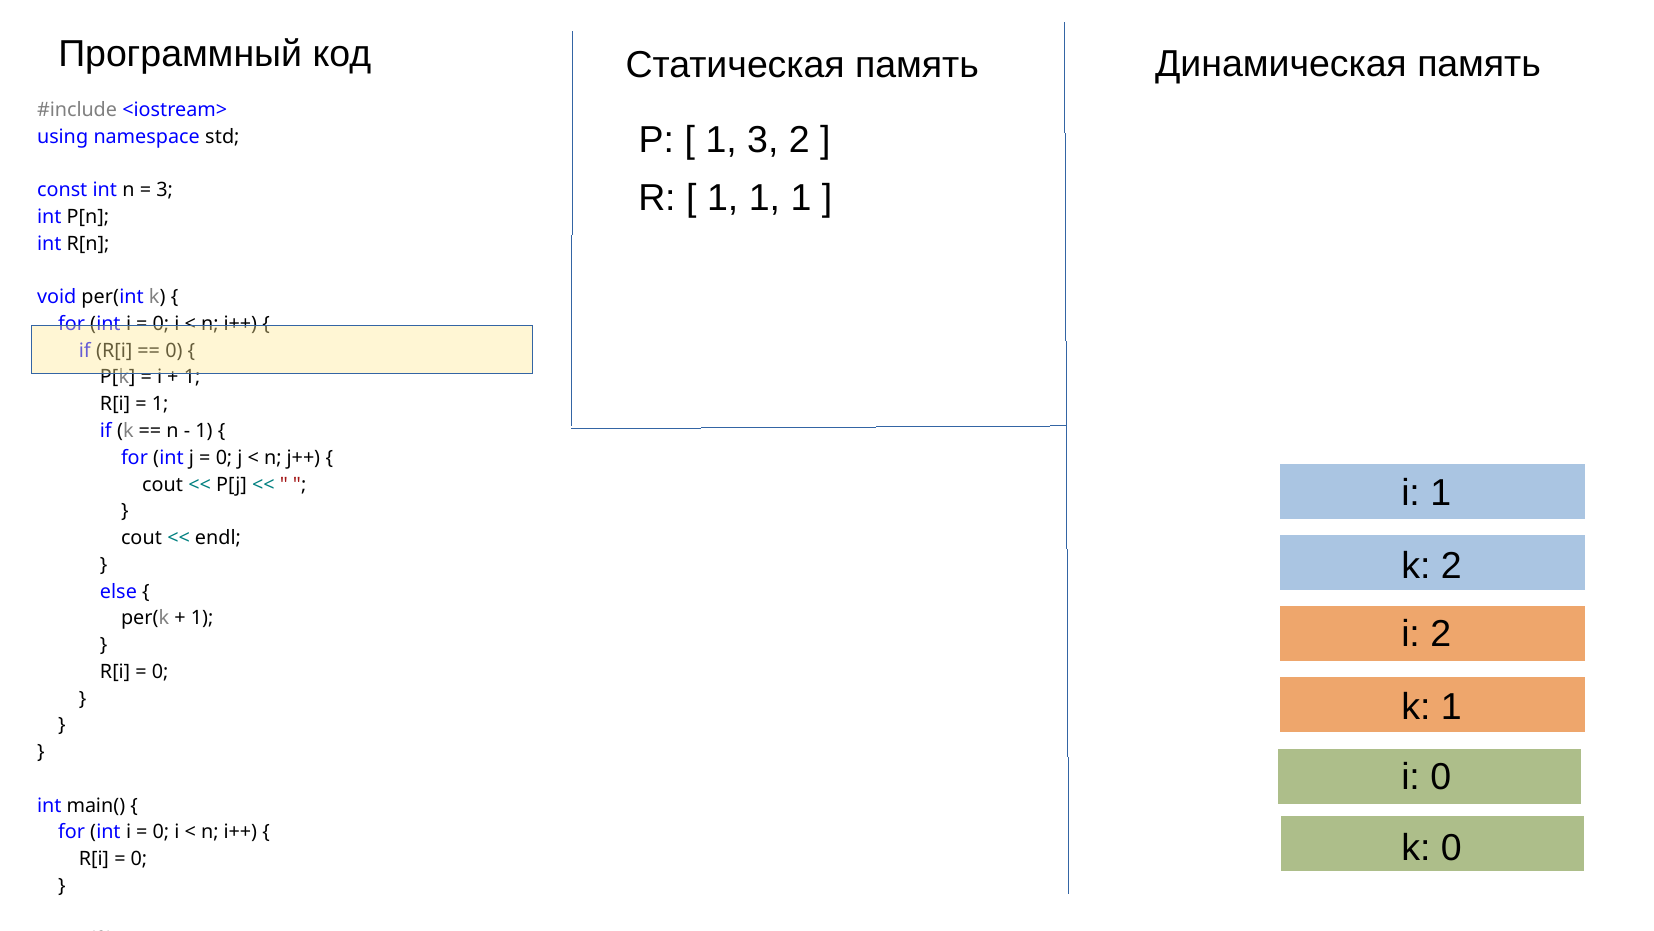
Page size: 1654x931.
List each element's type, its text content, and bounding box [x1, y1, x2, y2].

text_box [1276, 746, 1584, 806]
text_box i: 0 [1386, 748, 1483, 806]
text_box [1277, 674, 1587, 734]
text_box i: 1 [1386, 464, 1467, 522]
text_box [1277, 533, 1587, 593]
text_box i: 2 [1386, 605, 1467, 662]
text_box Статическая память [610, 35, 995, 93]
text_box k: 0 [1386, 819, 1483, 876]
text_box Динамическая память [1140, 34, 1557, 92]
text_box k: 2 [1386, 536, 1477, 594]
text_box [31, 325, 533, 374]
text_box #include <iostream> using namespace std; const int n = 3; int P[n]; int R[n]; void per(int k) { for (int i = 0; i < n; i++) { if (R[i] == 0) { P[k] = i + 1; R[i] = 1; if (k == n - 1) { for (int j = 0; j < n; j++) { cout << P[j] << " "; } cout << endl; } else { per(k + 1); } R[i] = 0; } } } int main() { for (int i = 0; i < n; i++) { R[i] = 0; } per(0); return 0; } [22, 88, 570, 907]
text_box [1279, 814, 1587, 874]
text_box R: [ 1, 1, 1 ] [623, 169, 848, 227]
text_box Программный код [43, 25, 387, 83]
text_box [1277, 604, 1587, 664]
text_box [1277, 462, 1587, 522]
text_box k: 1 [1386, 678, 1477, 736]
text_box P: [ 1, 3, 2 ] [623, 111, 846, 168]
